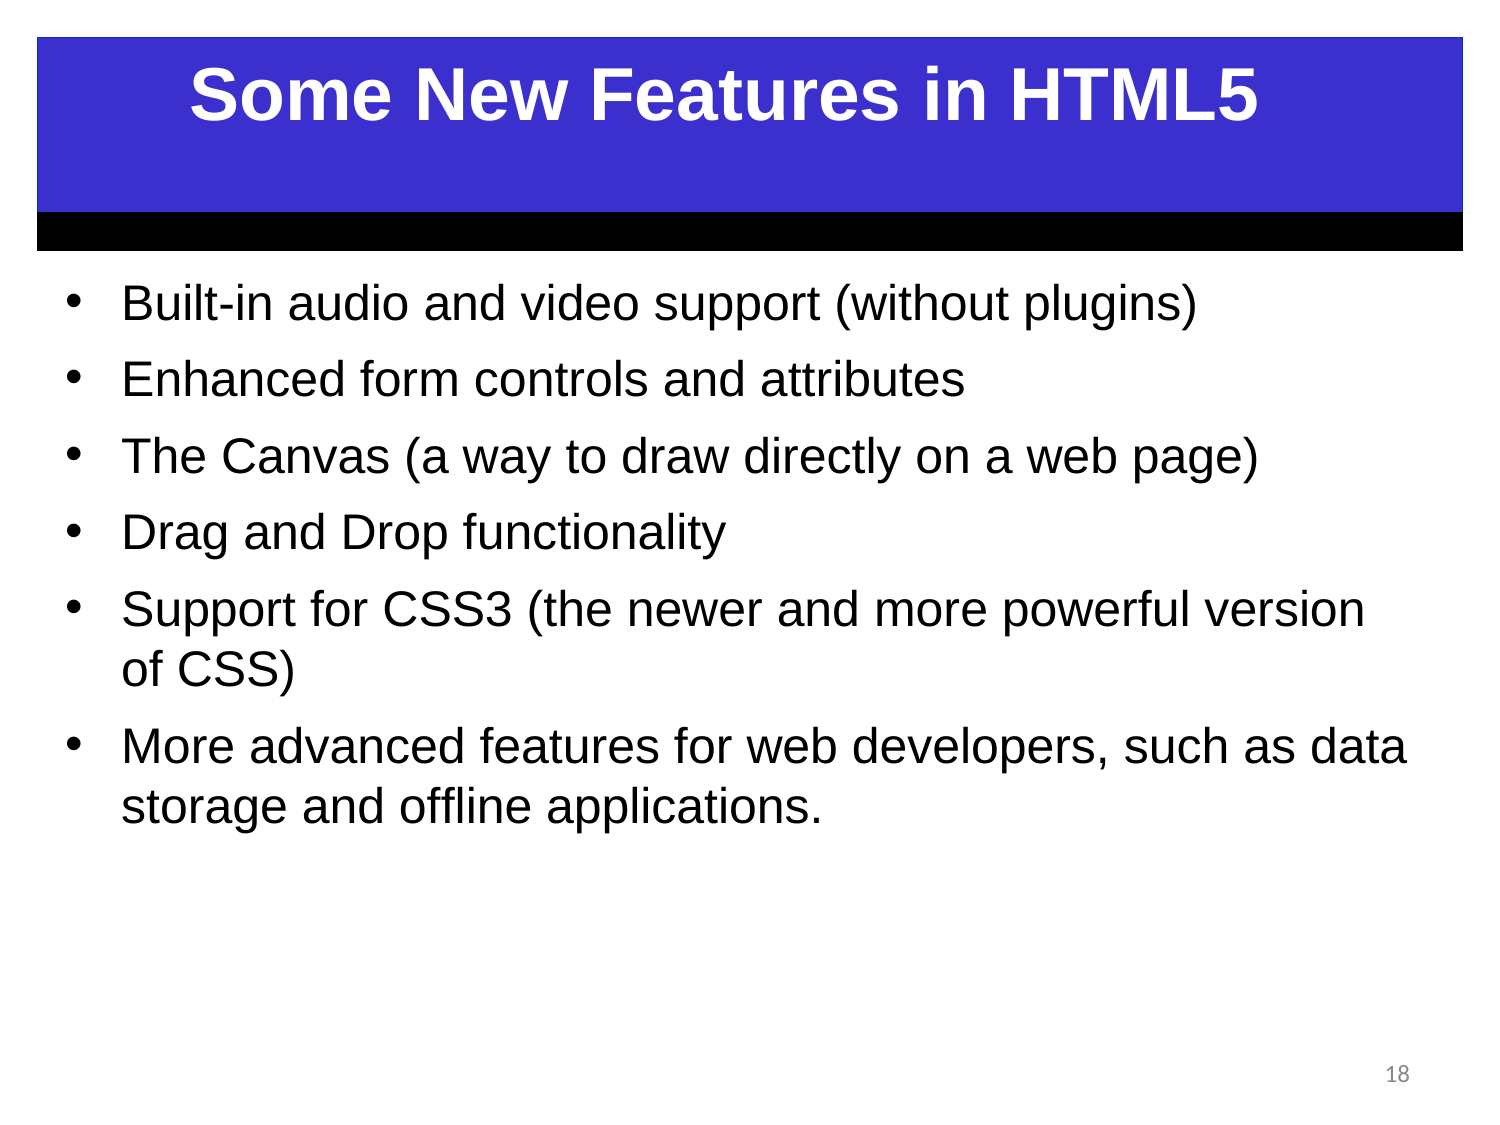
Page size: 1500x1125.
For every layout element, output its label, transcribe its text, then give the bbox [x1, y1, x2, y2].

text_box <number> [1074, 1042, 1426, 1103]
list Built-in audio and video support (without plugins) Enhanced form controls and attributes The Canvas (a way to draw directly on a web page) Drag and Drop functionality Support for CSS3 (the newer and more powerful version of CSS) More advanced features for web developers, such as data storage and offline applications. [49, 262, 1425, 1075]
list Some New Features in HTML5 [50, 37, 1450, 213]
